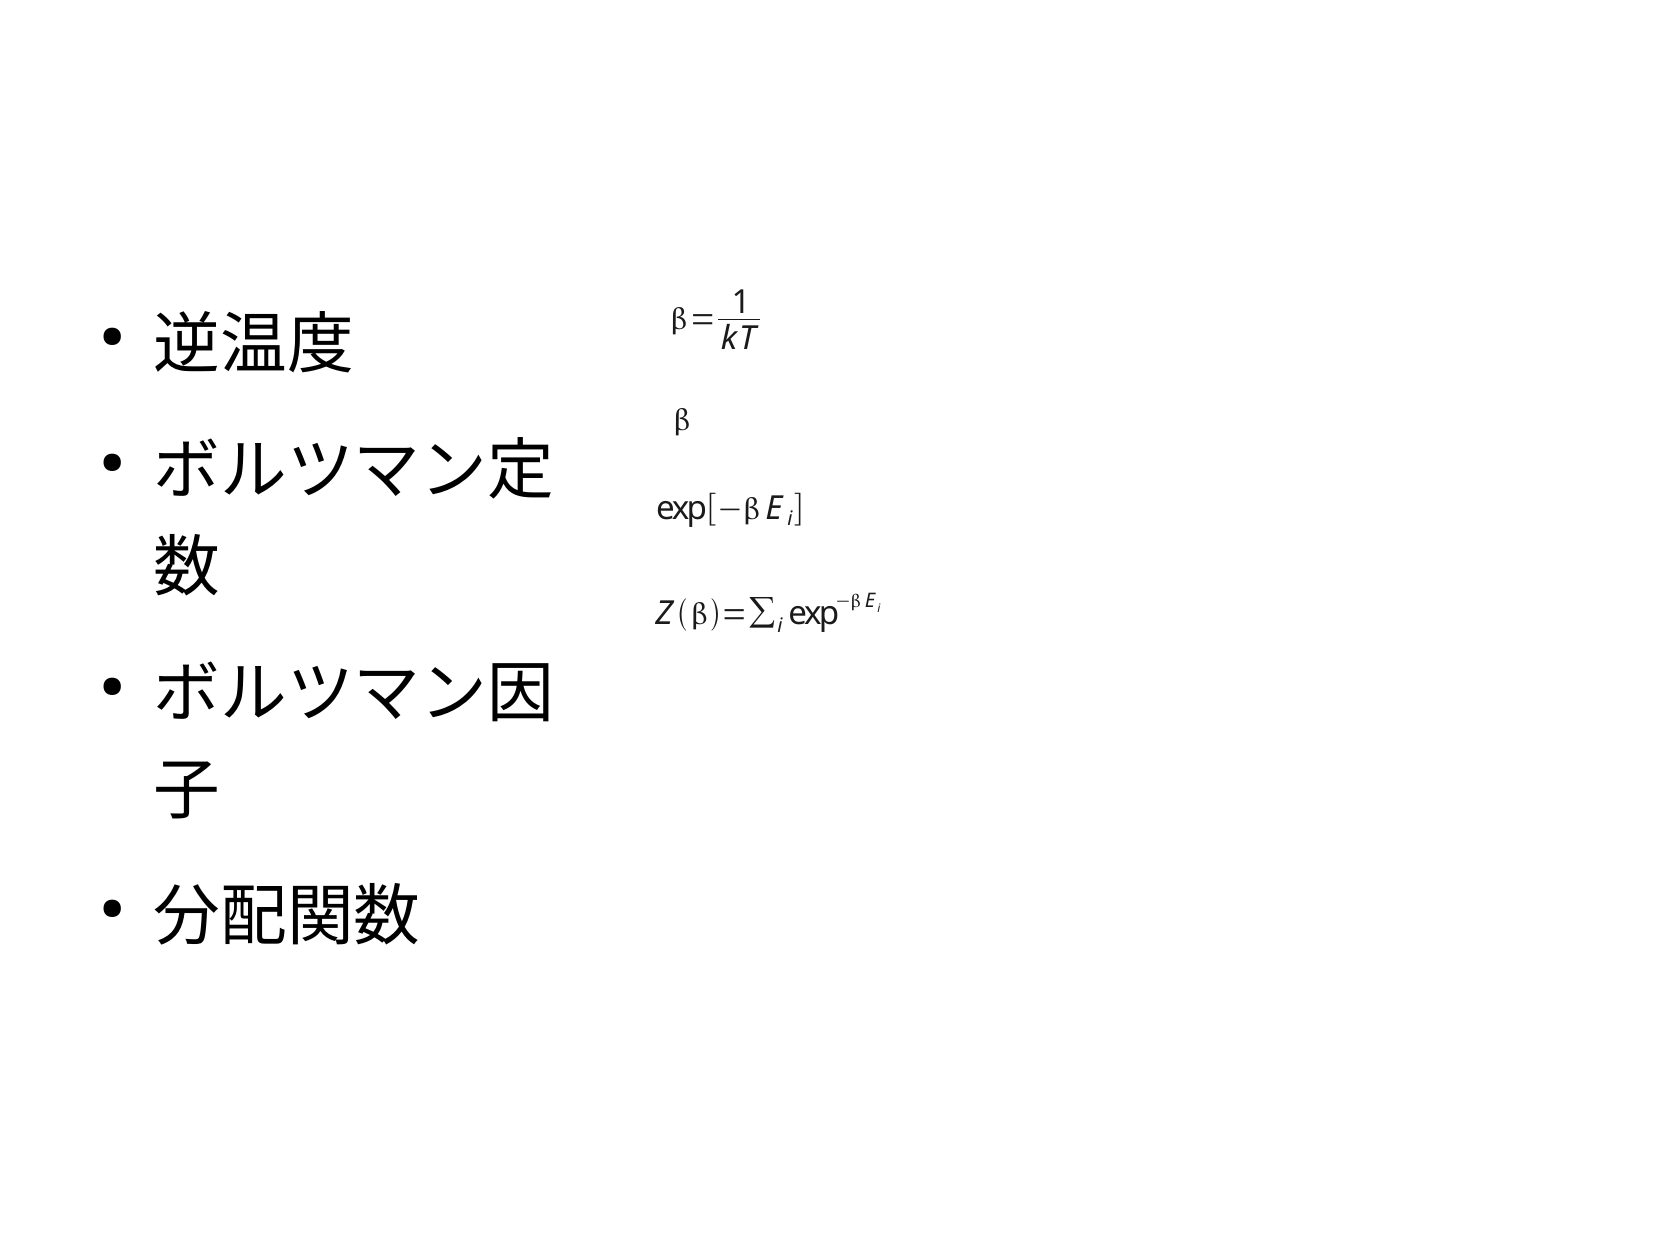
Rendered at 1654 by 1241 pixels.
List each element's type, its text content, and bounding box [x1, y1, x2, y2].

chart [649, 489, 810, 529]
chart [663, 284, 768, 355]
chart [649, 590, 886, 636]
chart [666, 400, 698, 437]
list 逆温度 ボルツマン定数 ボルツマン因子 分配関数 [82, 290, 621, 1152]
